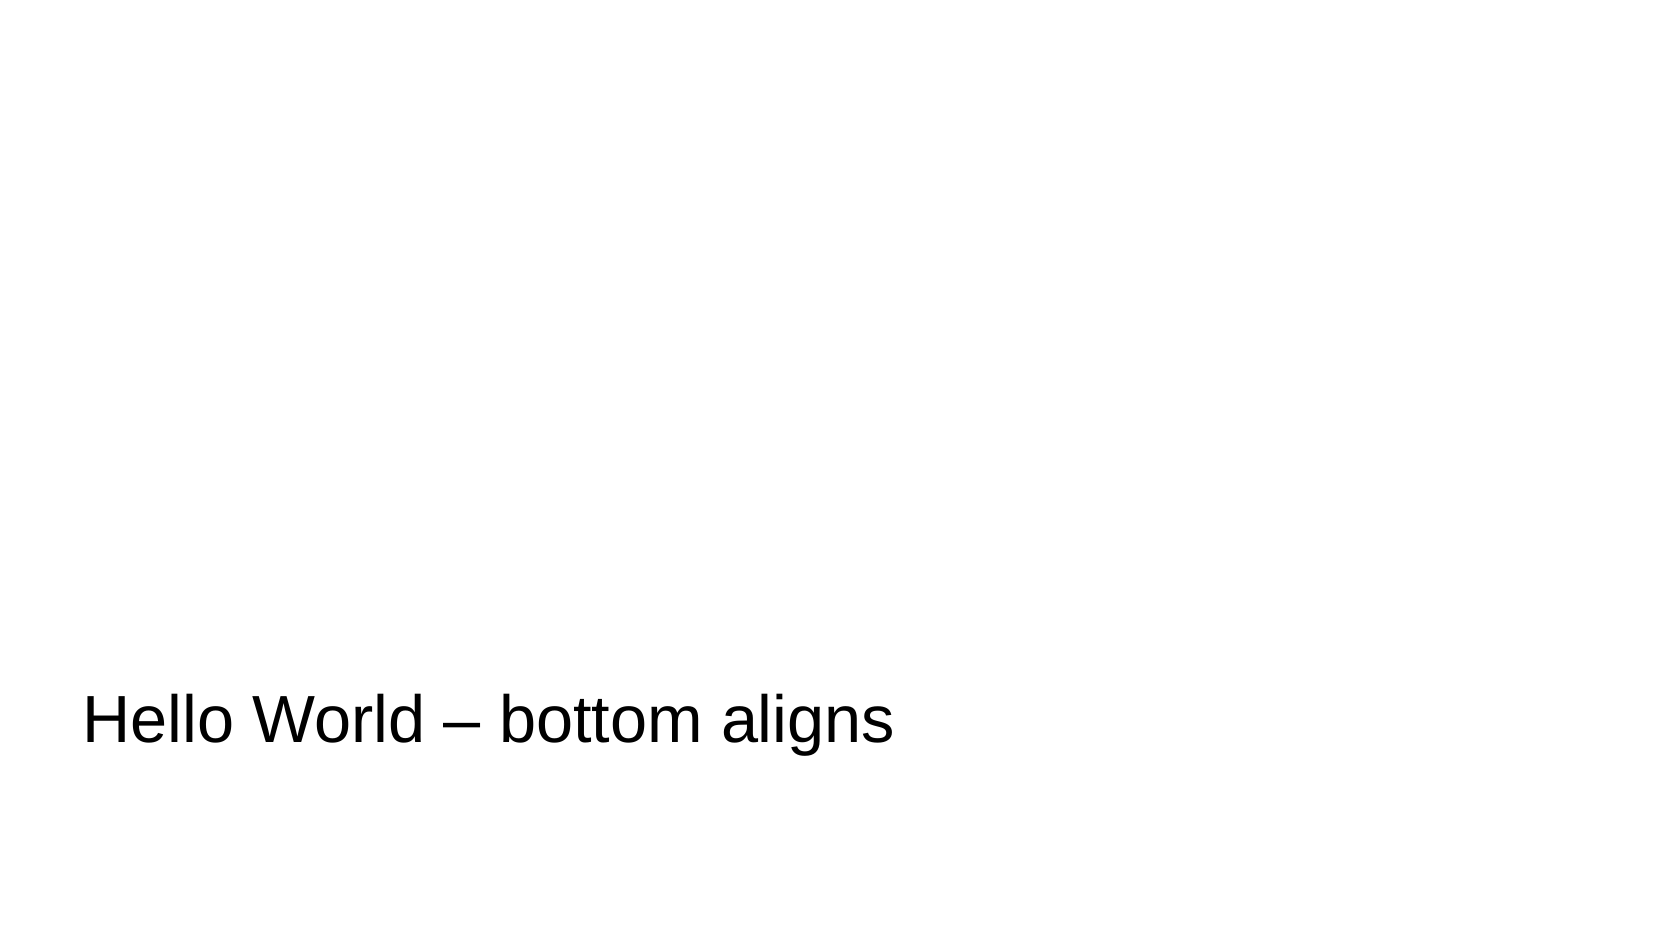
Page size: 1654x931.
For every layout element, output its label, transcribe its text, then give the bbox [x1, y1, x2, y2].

list Hello World – bottom aligns [82, 217, 1571, 758]
